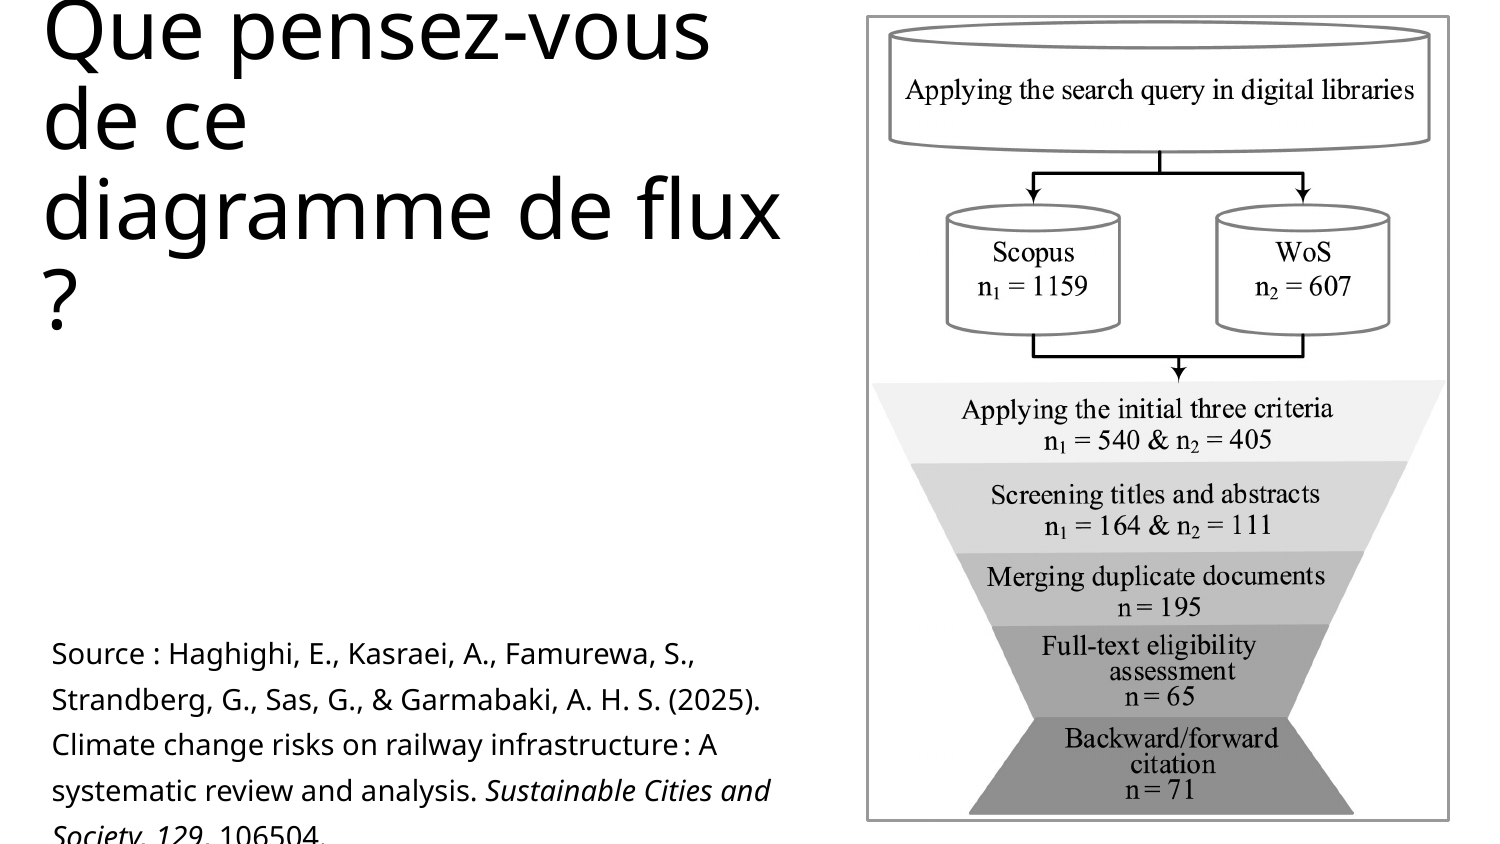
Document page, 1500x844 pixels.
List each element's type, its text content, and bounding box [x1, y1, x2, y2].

text_box Source : Haghighi, E., Kasraei, A., Famurewa, S., Strandberg, G., Sas, G., & Garmabaki, A. H. S. (2025). Climate change risks on railway infrastructure : A systematic review and analysis. Sustainable Cities and Society, 129, 106504. https://doi.org/10.1016/j.scs.2025.106504 [36, 620, 798, 803]
title Que pensez-vous de ce diagramme de flux ? [27, 27, 811, 309]
picture [869, 17, 1447, 820]
